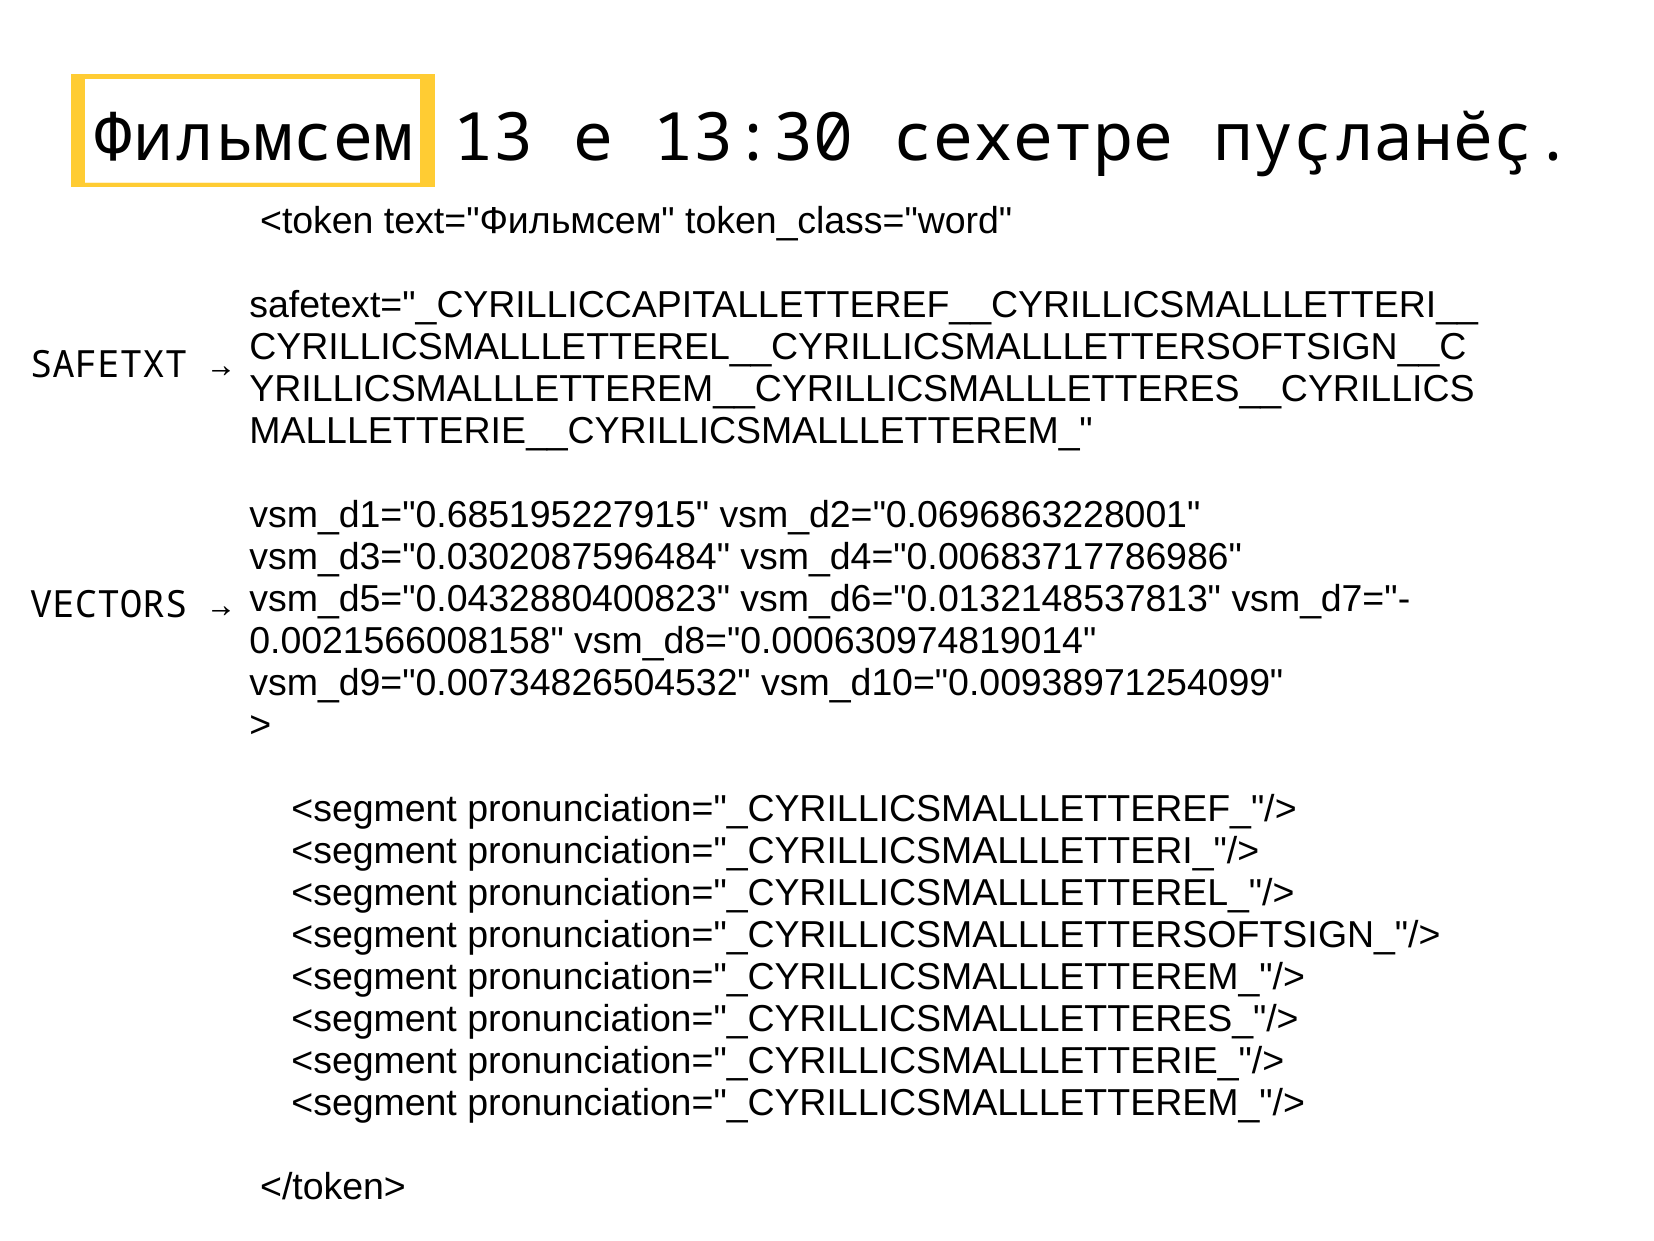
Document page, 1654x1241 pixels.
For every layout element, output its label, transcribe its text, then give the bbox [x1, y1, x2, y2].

picture [71, 74, 435, 187]
text_box VECTORS → [15, 569, 256, 671]
text_box SAFETXT → [15, 330, 256, 431]
text_box <token text="Фильмсем" token_class="word" safetext="_CYRILLICCAPITALLETTEREF__CYRILLICSMALLLETTERI__CYRILLICSMALLLETTEREL__CYRILLICSMALLLETTERSOFTSIGN__CYRILLICSMALLLETTEREM__CYRILLICSMALLLETTERES__CYRILLICSMALLLETTERIE__CYRILLICSMALLLETTEREM_" vsm_d1="0.685195227915" vsm_d2="0.0696863228001" vsm_d3="0.0302087596484" vsm_d4="0.00683717786986" vsm_d5="0.0432880400823" vsm_d6="0.0132148537813" vsm_d7="-0.0021566008158" vsm_d8="0.000630974819014" vsm_d9="0.00734826504532" vsm_d10="0.00938971254099" > <segment pronunciation="_CYRILLICSMALLLETTEREF_"/> <segment pronunciation="_CYRILLICSMALLLETTERI_"/> <segment pronunciation="_CYRILLICSMALLLETTEREL_"/> <segment pronunciation="_CYRILLICSMALLLETTERSOFTSIGN_"/> <segment pronunciation="_CYRILLICSMALLLETTEREM_"/> <segment pronunciation="_CYRILLICSMALLLETTERES_"/> <segment pronunciation="_CYRILLICSMALLLETTERIE_"/> <segment pronunciation="_CYRILLICSMALLLETTEREM_"/> </token> [234, 248, 1501, 1216]
text_box Фильмсем 13 е 13:30 сехетре пуҫланӗҫ. [78, 81, 1594, 248]
